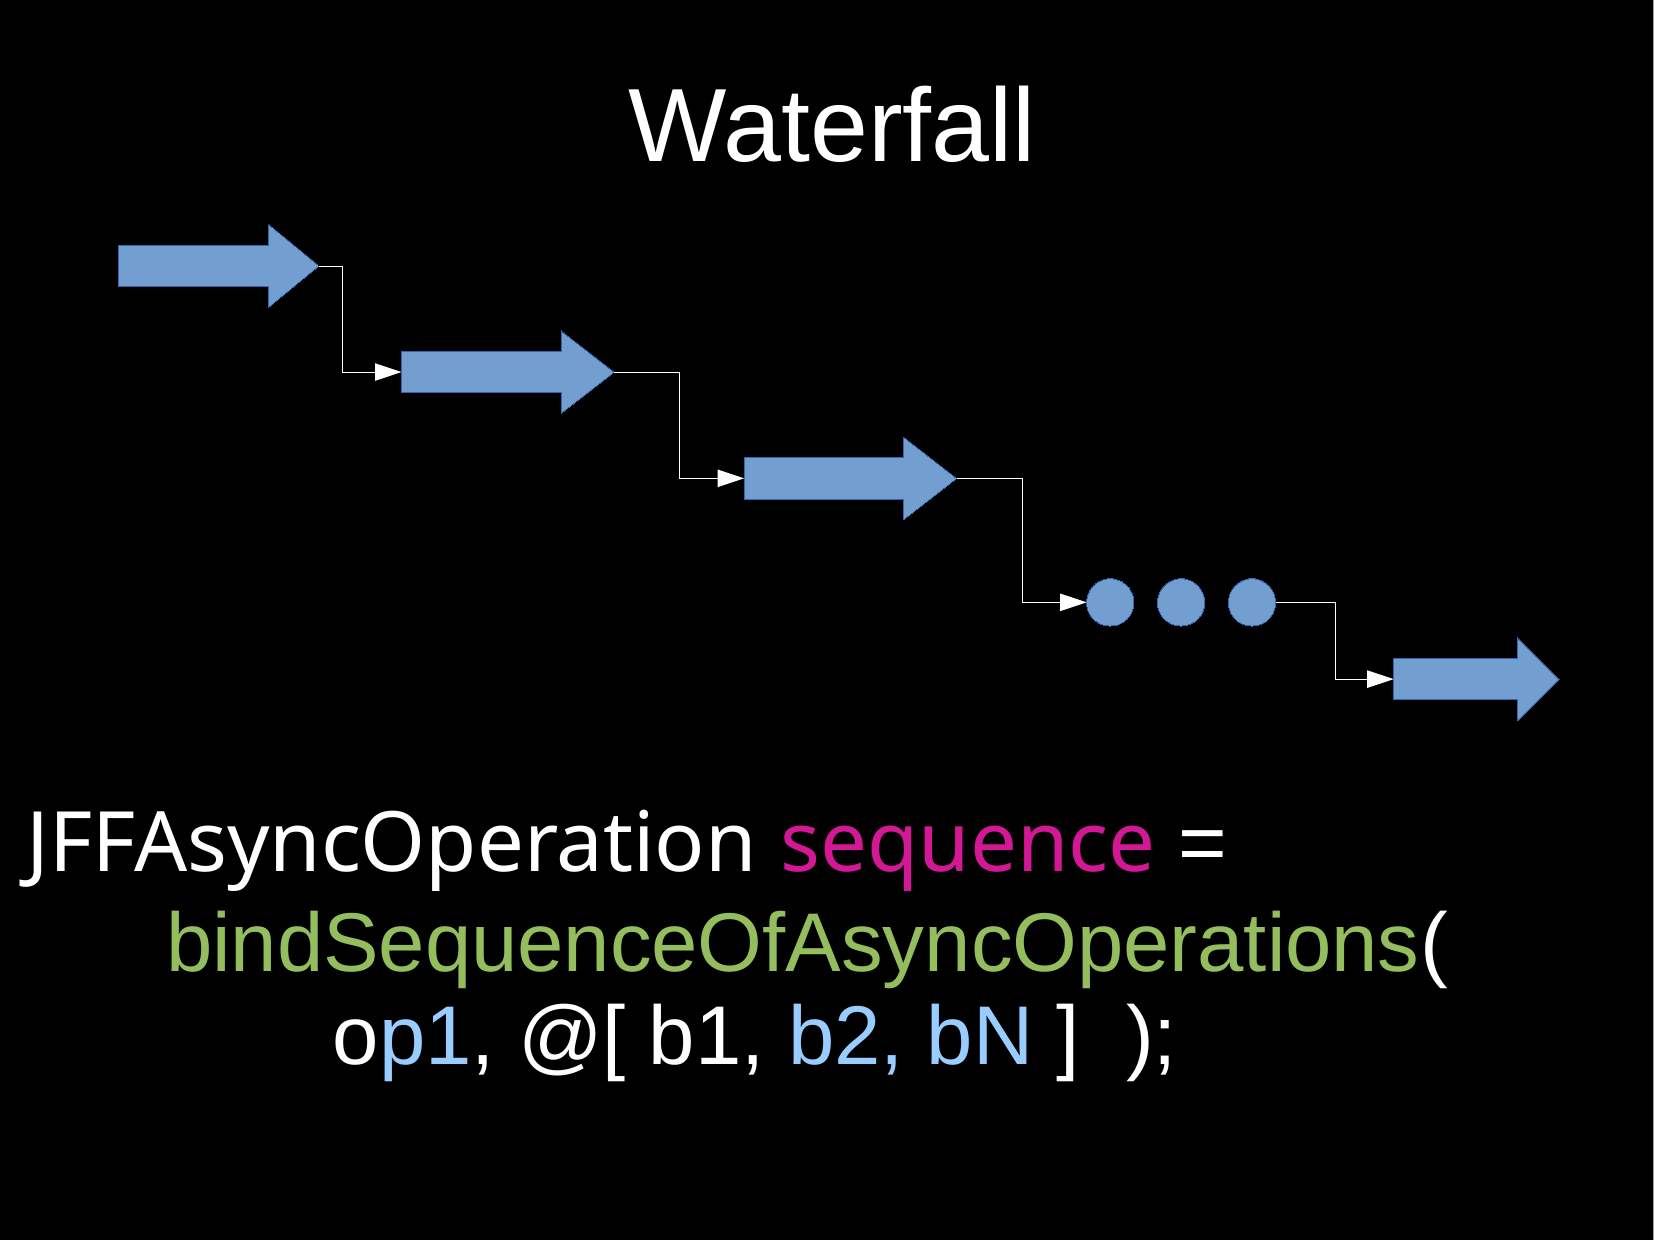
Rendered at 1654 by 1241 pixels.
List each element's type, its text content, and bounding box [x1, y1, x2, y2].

text_box [1393, 637, 1560, 721]
text_box Waterfall [35, 59, 1630, 191]
text_box [1157, 578, 1205, 627]
text_box [1228, 578, 1276, 627]
text_box [744, 437, 957, 520]
text_box [401, 330, 615, 414]
text_box JFFAsyncOperation sequence = bindSequenceOfAsyncOperations( op1, @[ b1, b2, bN ] ); [11, 775, 1642, 1182]
text_box [1086, 578, 1134, 627]
text_box [118, 224, 319, 308]
